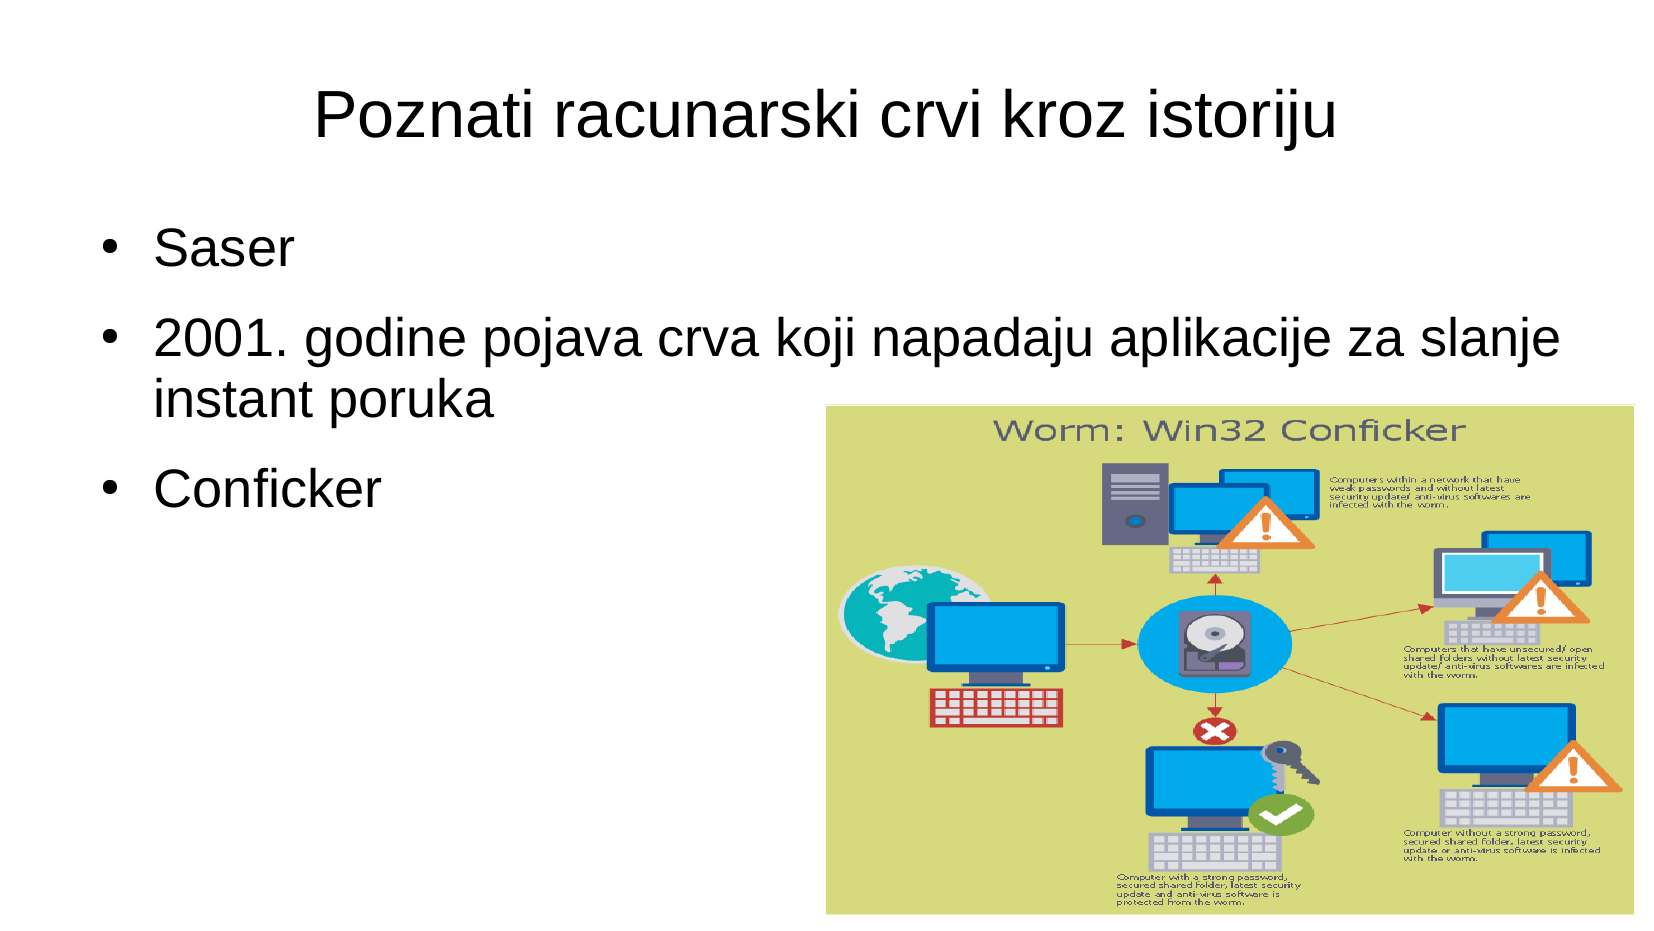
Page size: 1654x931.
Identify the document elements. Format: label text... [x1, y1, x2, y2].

list Saser 2001. godine pojava crva koji napadaju aplikacije za slanje instant poruka Conficker [82, 217, 1571, 758]
title Poznati racunarski crvi kroz istoriju [82, 37, 1571, 193]
picture [825, 404, 1636, 916]
